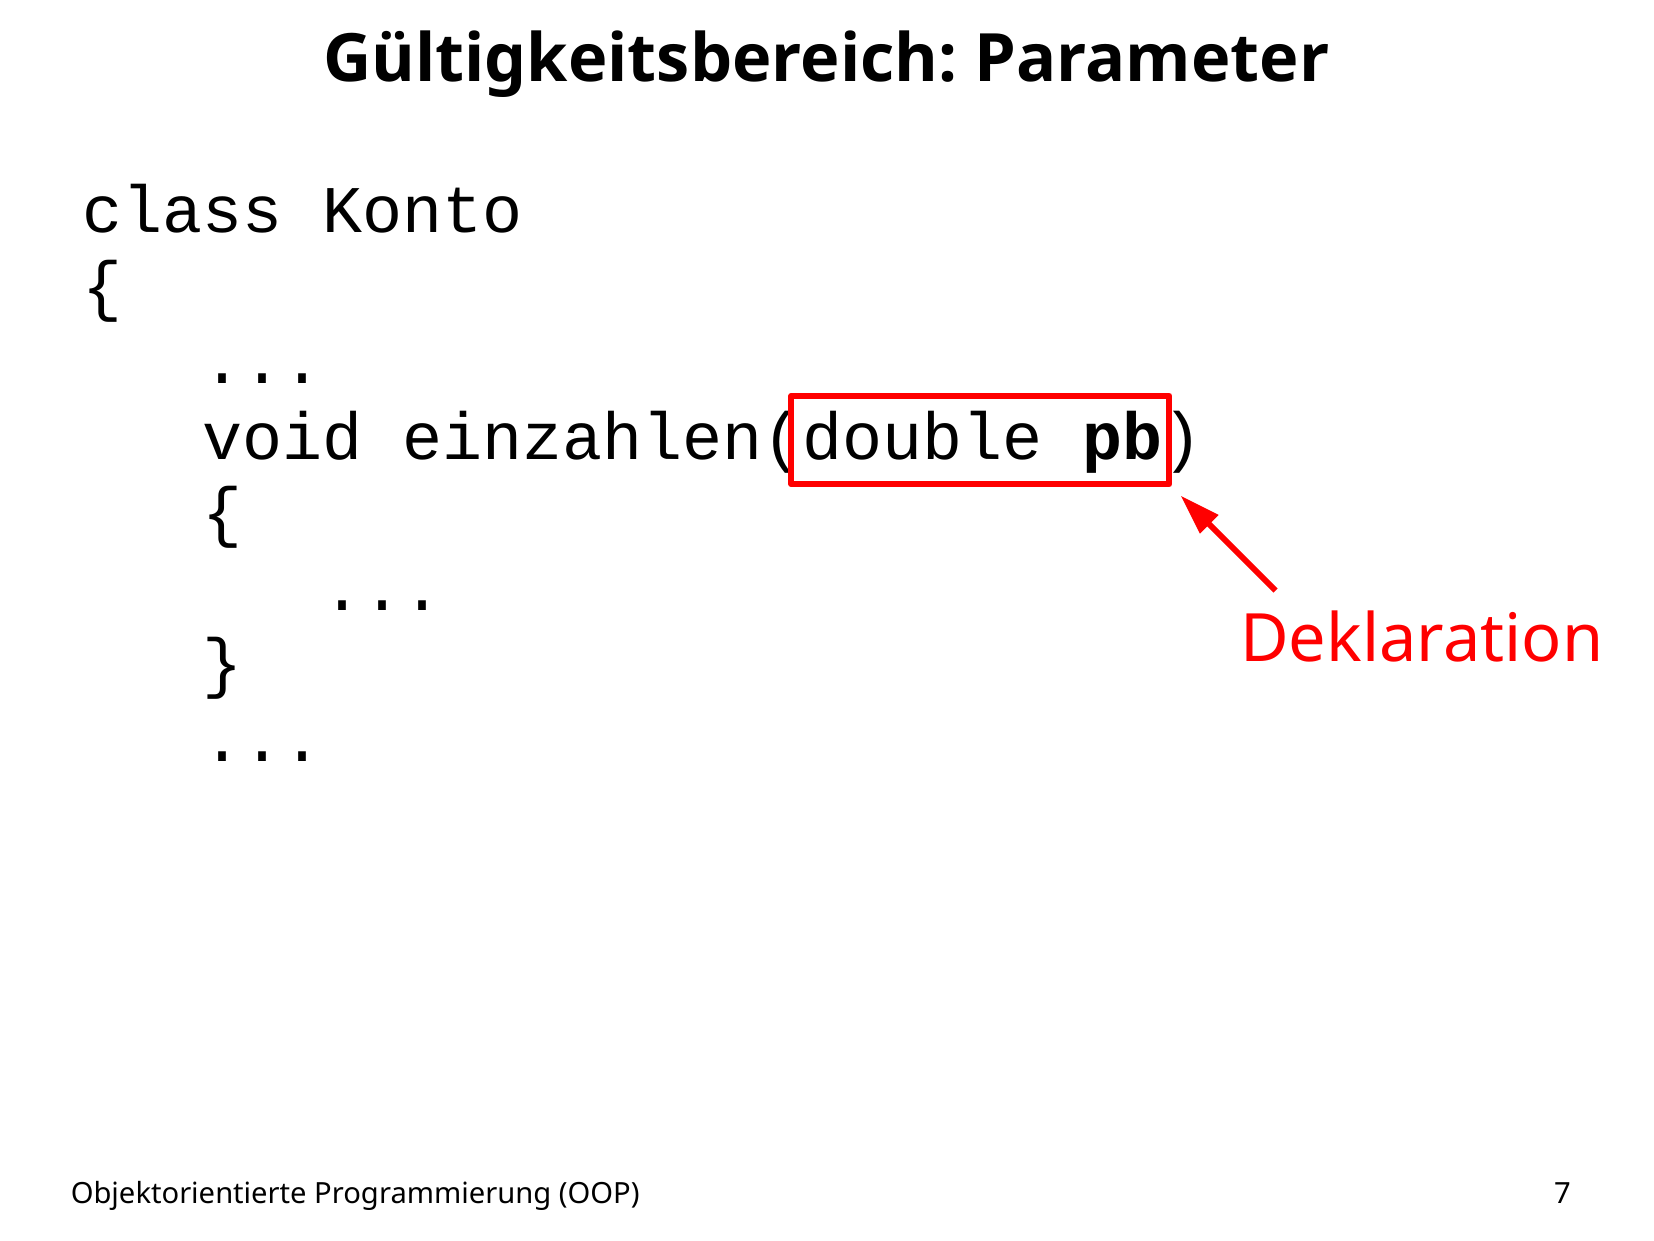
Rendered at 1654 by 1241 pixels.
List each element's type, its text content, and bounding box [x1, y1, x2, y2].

title Gültigkeitsbereich: Parameter [0, 5, 1654, 107]
list class Konto { ... void einzahlen(double pb) { ... } ... [82, 177, 1571, 1146]
list Deklaration [1240, 590, 1642, 697]
